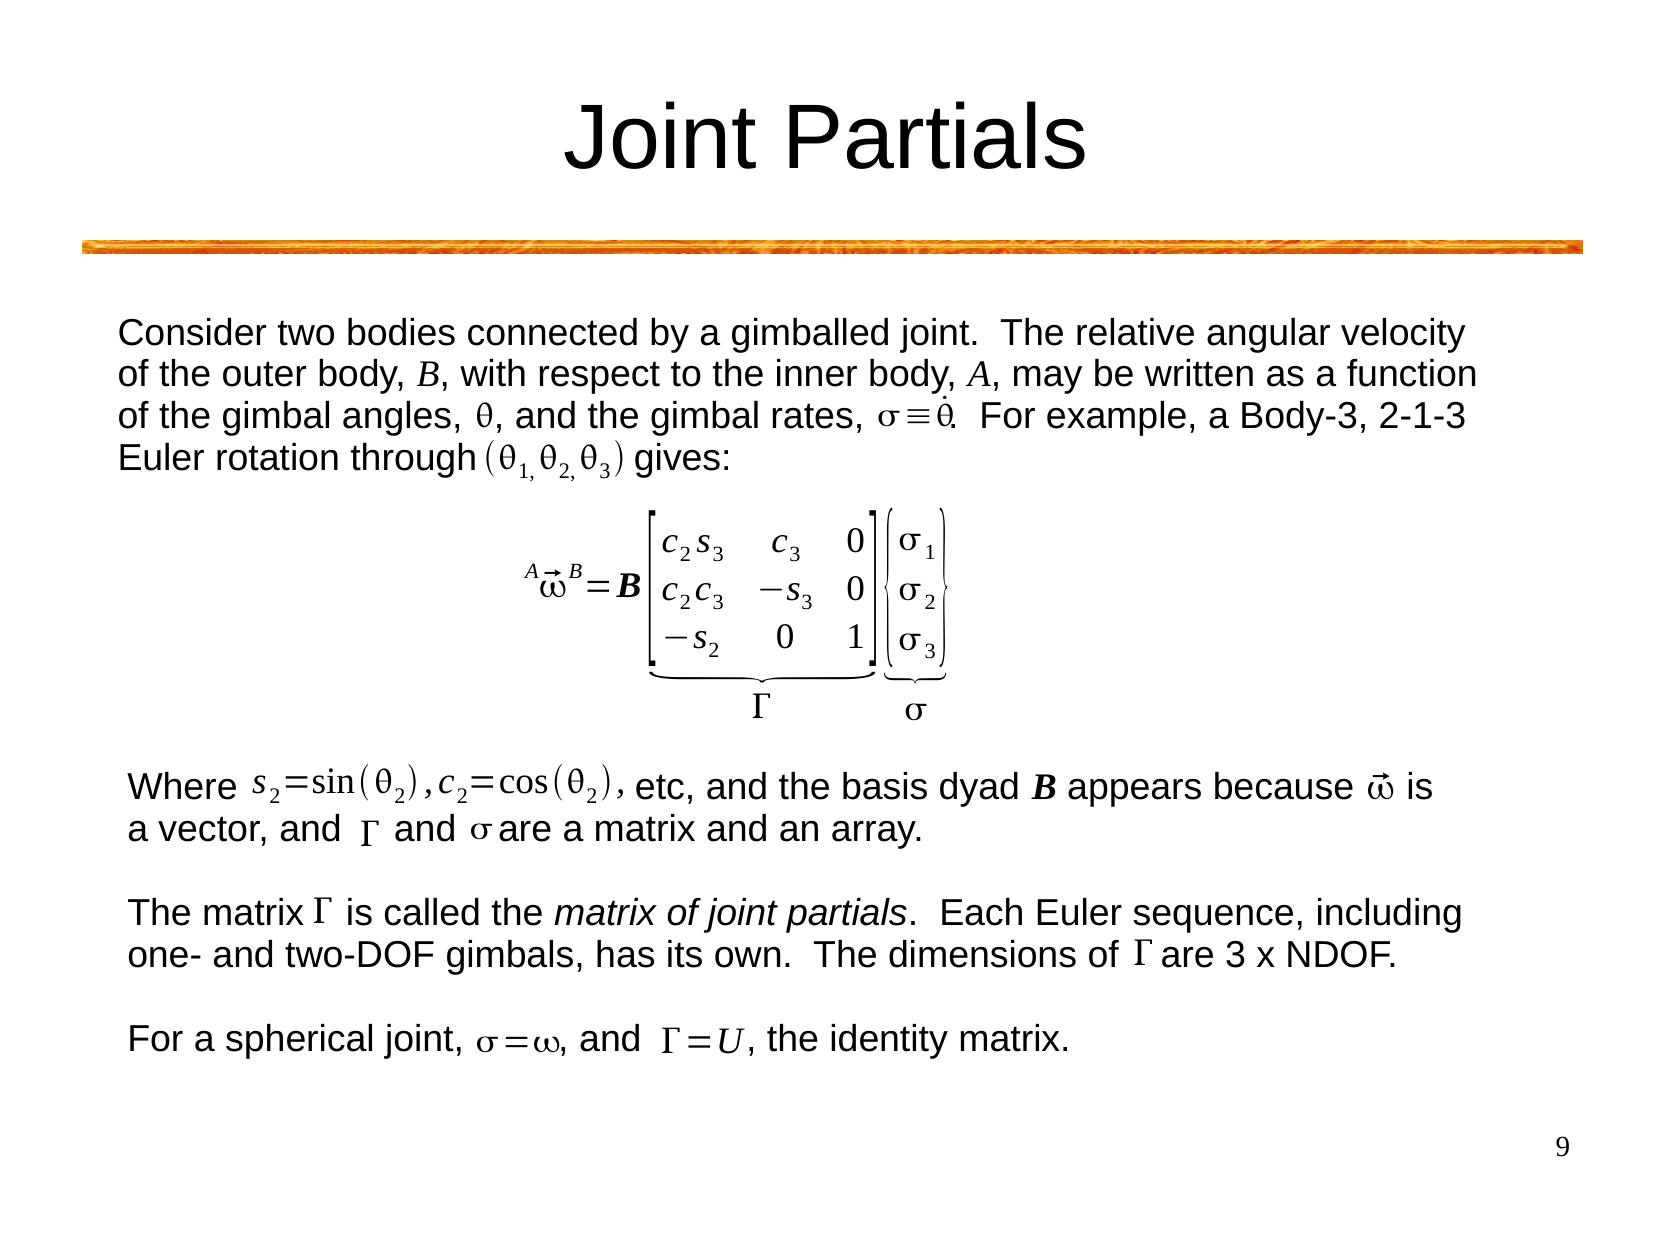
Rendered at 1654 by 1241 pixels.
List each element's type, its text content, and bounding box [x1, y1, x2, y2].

chart [870, 394, 961, 437]
title Joint Partials [82, 49, 1571, 226]
chart [515, 506, 959, 732]
picture [82, 240, 1583, 254]
chart [303, 890, 340, 933]
chart [1360, 766, 1402, 809]
text_box Consider two bodies connected by a gimballed joint. The relative angular velocity of the outer body, B, with respect to the inner body, A, may be written as a function of the gimbal angles, , and the gimbal rates, . For example, a Body-3, 2-1-3 Euler rotation through gives: [102, 303, 1506, 487]
chart [651, 1020, 748, 1063]
chart [468, 1020, 568, 1063]
chart [468, 394, 631, 484]
chart [1124, 932, 1161, 974]
chart [350, 814, 387, 856]
text_box Where etc, and the basis dyad B appears because is a vector, and and are a matrix and an array. The matrix is called the matrix of joint partials. Each Euler sequence, including one- and two-DOF gimbals, has its own. The dimensions of are 3 x NDOF. For a spherical joint, , and , the identity matrix. [112, 758, 1491, 1067]
chart [244, 760, 632, 850]
